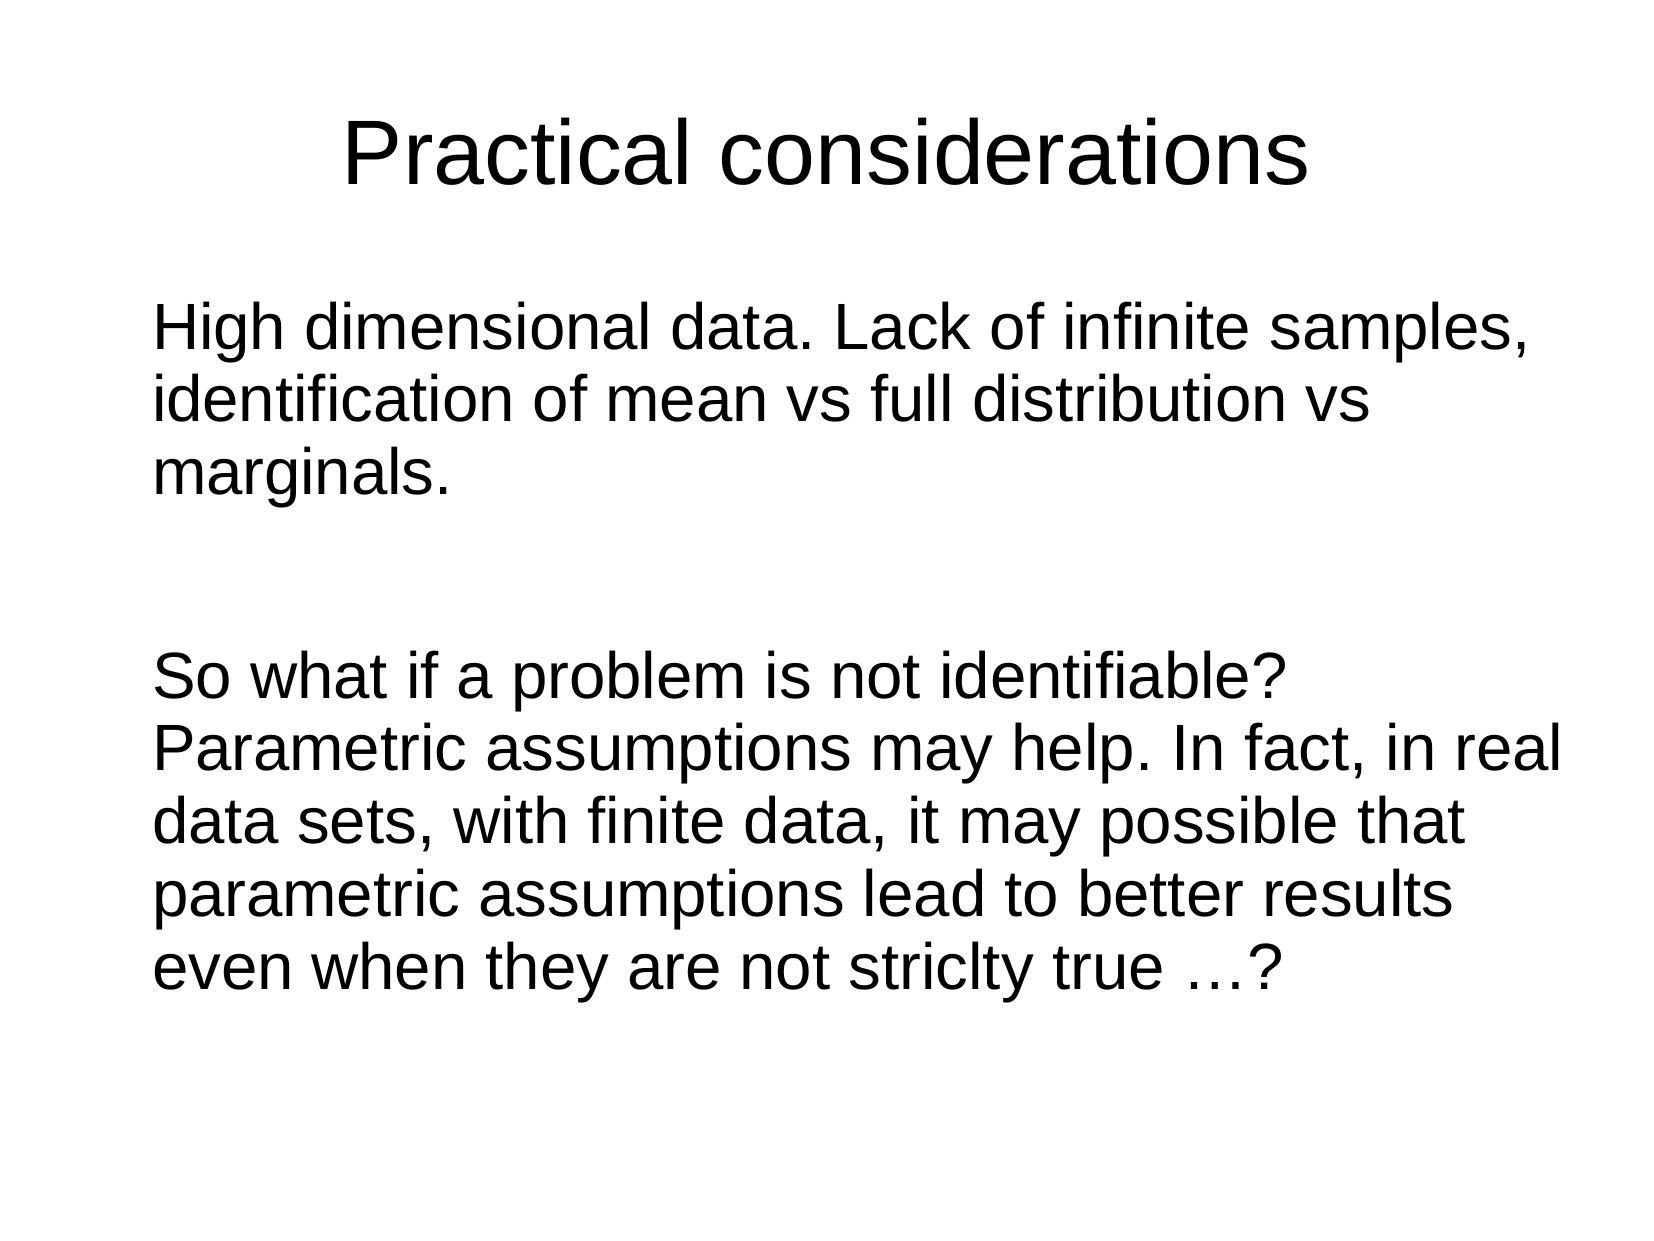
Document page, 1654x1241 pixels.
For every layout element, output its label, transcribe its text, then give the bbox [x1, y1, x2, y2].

title Practical considerations [82, 49, 1571, 257]
list High dimensional data. Lack of infinite samples, identification of mean vs full distribution vs marginals. So what if a problem is not identifiable? Parametric assumptions may help. In fact, in real data sets, with finite data, it may possible that parametric assumptions lead to better results even when they are not striclty true …? [82, 290, 1571, 1010]
